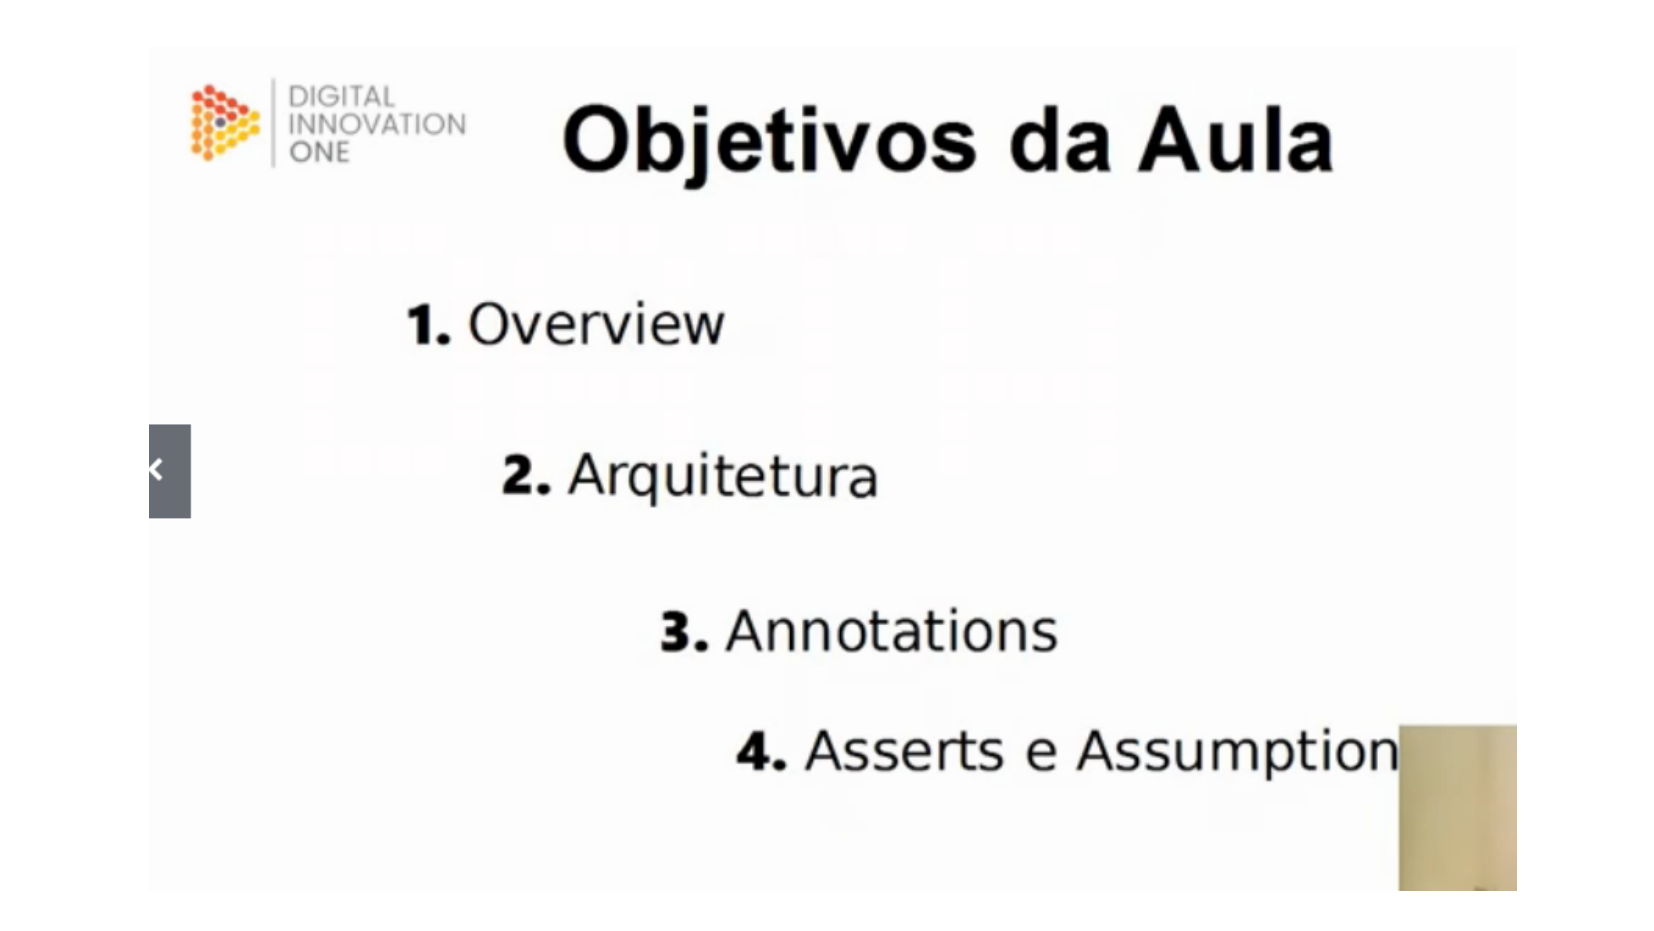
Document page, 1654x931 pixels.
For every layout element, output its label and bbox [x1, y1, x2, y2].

picture [149, 46, 1517, 891]
